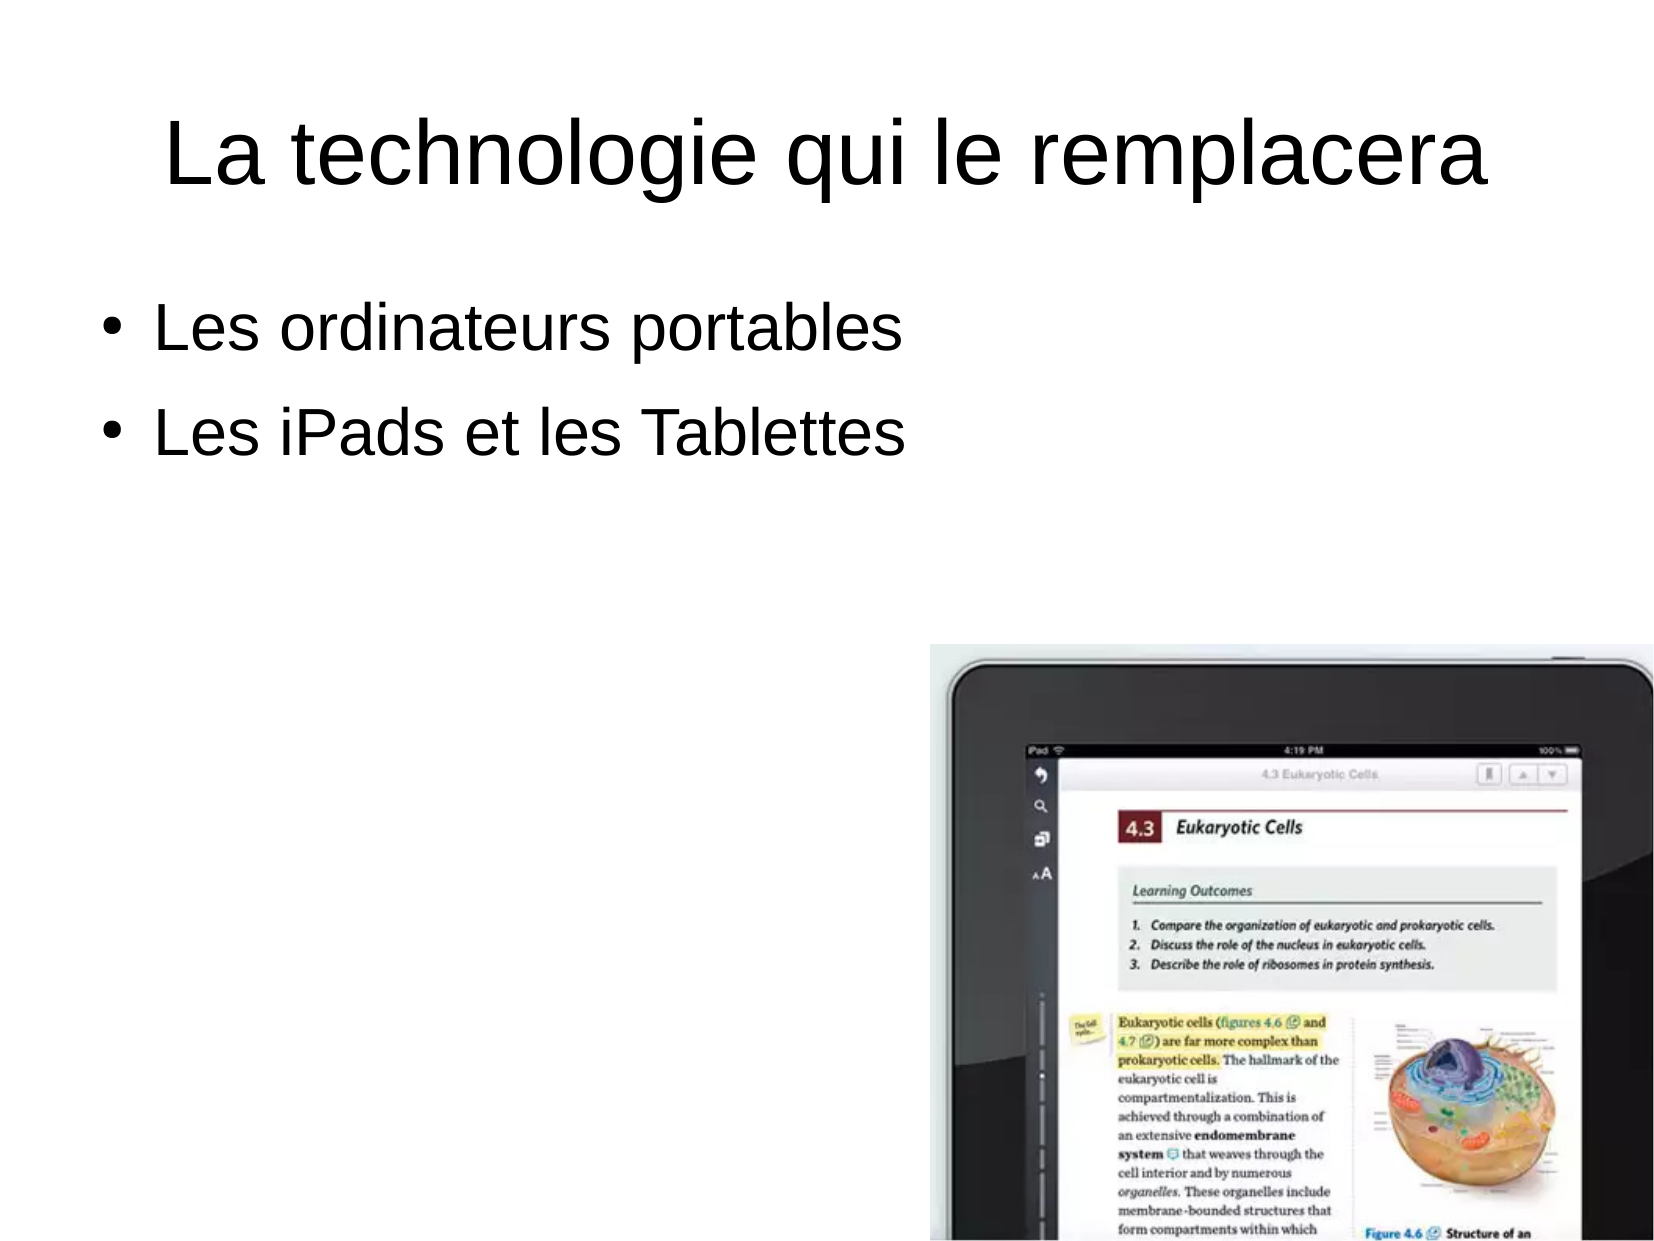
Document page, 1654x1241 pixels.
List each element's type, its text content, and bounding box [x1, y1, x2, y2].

picture [930, 644, 1654, 1241]
title La technologie qui le remplacera [82, 49, 1571, 257]
list Les ordinateurs portables Les iPads et les Tablettes [82, 290, 1571, 1010]
